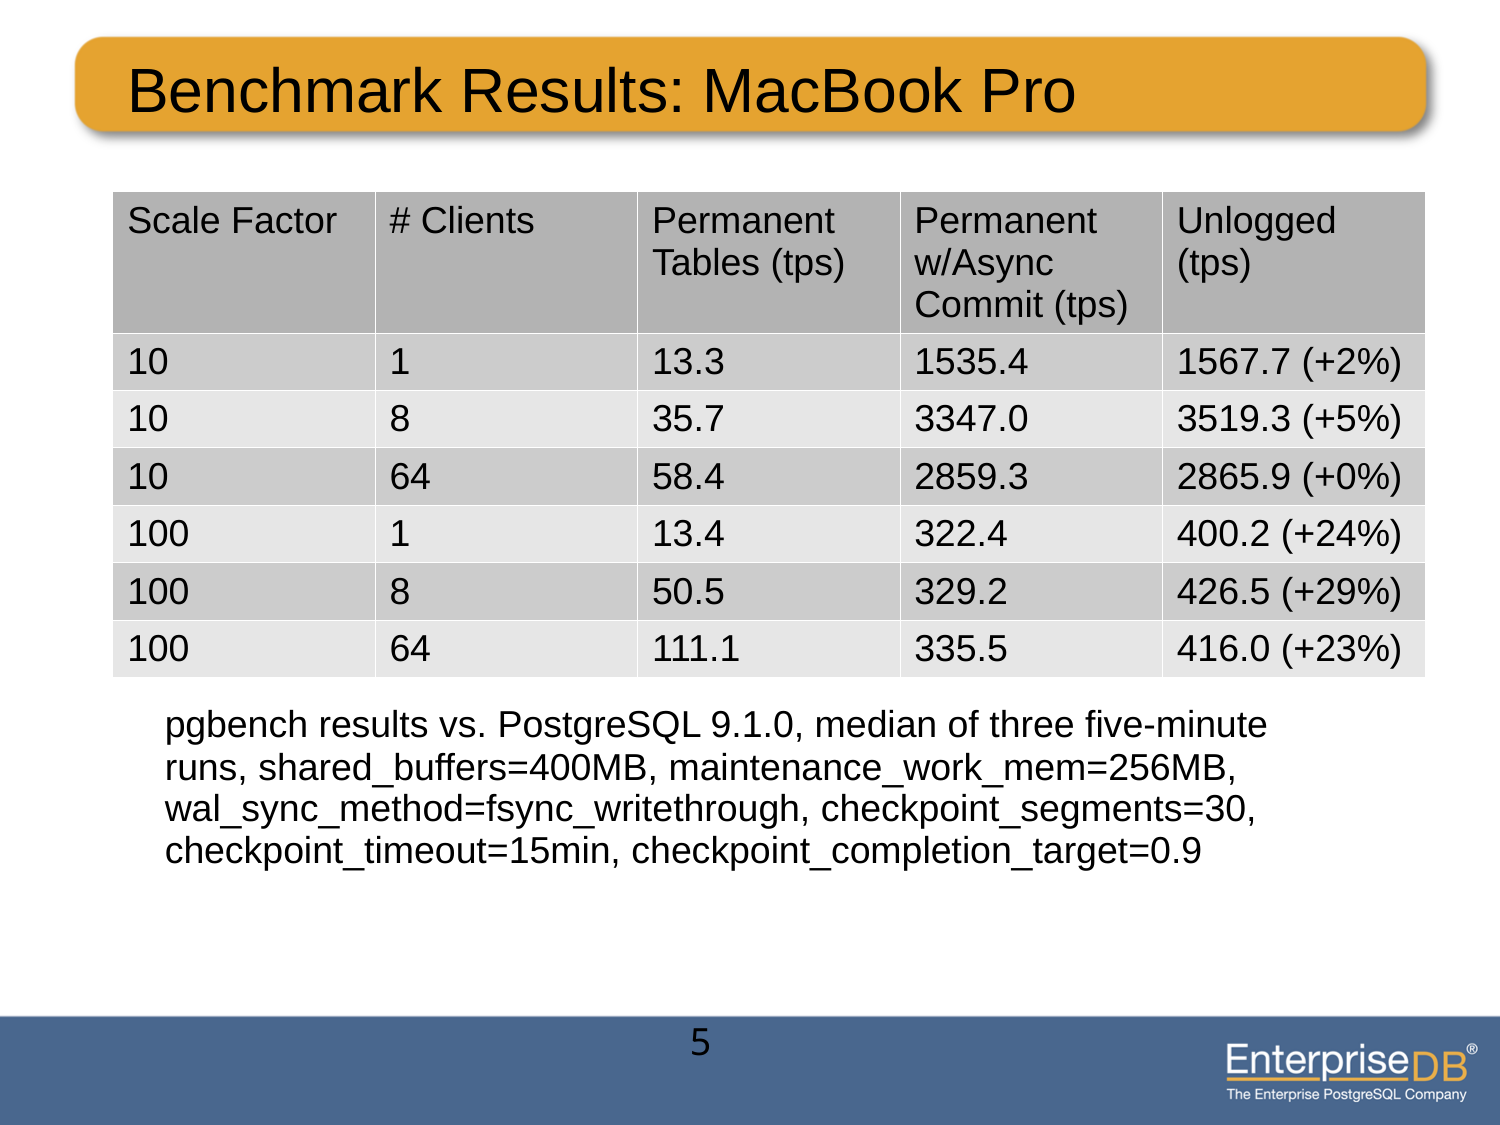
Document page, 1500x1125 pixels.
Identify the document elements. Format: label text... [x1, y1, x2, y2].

table_cell 400.2 (+24%) [1163, 506, 1425, 562]
table_header Scale Factor [113, 192, 375, 333]
table_cell 100 [113, 506, 375, 562]
table_cell 8 [376, 563, 637, 620]
table_cell 1567.7 (+2%) [1163, 334, 1425, 390]
table_cell 100 [113, 621, 375, 677]
table_cell 35.7 [638, 391, 900, 447]
table_cell 13.3 [638, 334, 900, 390]
table_cell 1 [376, 506, 637, 562]
table_cell 64 [376, 621, 637, 677]
table_cell 64 [376, 448, 637, 505]
table_cell 10 [113, 448, 375, 505]
text_box pgbench results vs. PostgreSQL 9.1.0, median of three five-minute runs, shared_buffers=400MB, maintenance_work_mem=256MB, wal_sync_method=fsync_writethrough, checkpoint_segments=30, checkpoint_timeout=15min, checkpoint_completion_target=0.9 [150, 696, 1351, 922]
table_cell 58.4 [638, 448, 900, 505]
table_header Unlogged (tps) [1163, 192, 1425, 333]
table_cell 100 [113, 563, 375, 620]
table_cell 111.1 [638, 621, 900, 677]
table_cell 13.4 [638, 506, 900, 562]
table_cell 2865.9 (+0%) [1163, 448, 1425, 505]
table_cell 3519.3 (+5%) [1163, 391, 1425, 447]
table_cell 8 [376, 391, 637, 447]
table_cell 335.5 [901, 621, 1162, 677]
table_header Permanent Tables (tps) [638, 192, 900, 333]
table_cell 50.5 [638, 563, 900, 620]
table_cell 322.4 [901, 506, 1162, 562]
title Benchmark Results: MacBook Pro [112, 37, 1388, 138]
table_cell 3347.0 [901, 391, 1162, 447]
table_cell 416.0 (+23%) [1163, 621, 1425, 677]
table_cell 1 [376, 334, 637, 390]
table_cell 10 [113, 334, 375, 390]
table_header # Clients [376, 192, 637, 333]
table_header Permanent w/Async Commit (tps) [901, 192, 1162, 333]
table_cell 1535.4 [901, 334, 1162, 390]
table_cell 329.2 [901, 563, 1162, 620]
slide_number <number> [675, 1010, 825, 1125]
table_cell 426.5 (+29%) [1163, 563, 1425, 620]
table_cell 10 [113, 391, 375, 447]
table_cell 2859.3 [901, 448, 1162, 505]
picture [0, 0, 1500, 1125]
